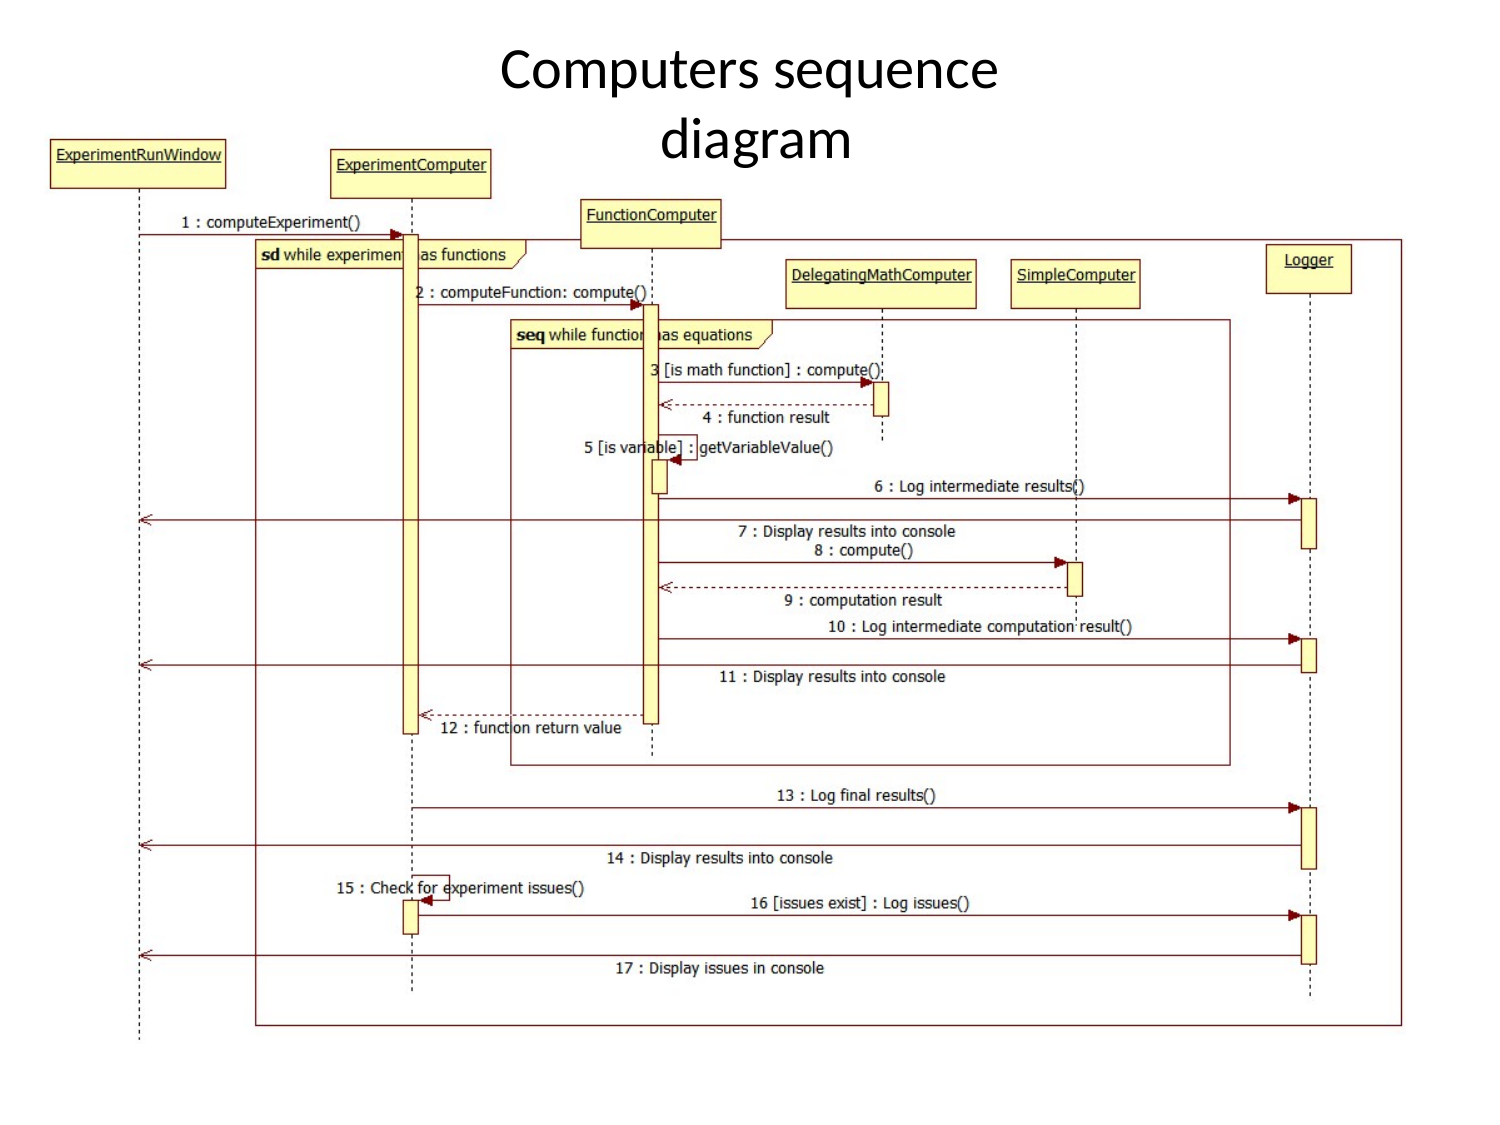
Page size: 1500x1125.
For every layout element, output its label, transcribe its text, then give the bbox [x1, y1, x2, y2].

picture [25, 114, 1426, 1066]
title Computers sequence diagram [75, 22, 1426, 211]
